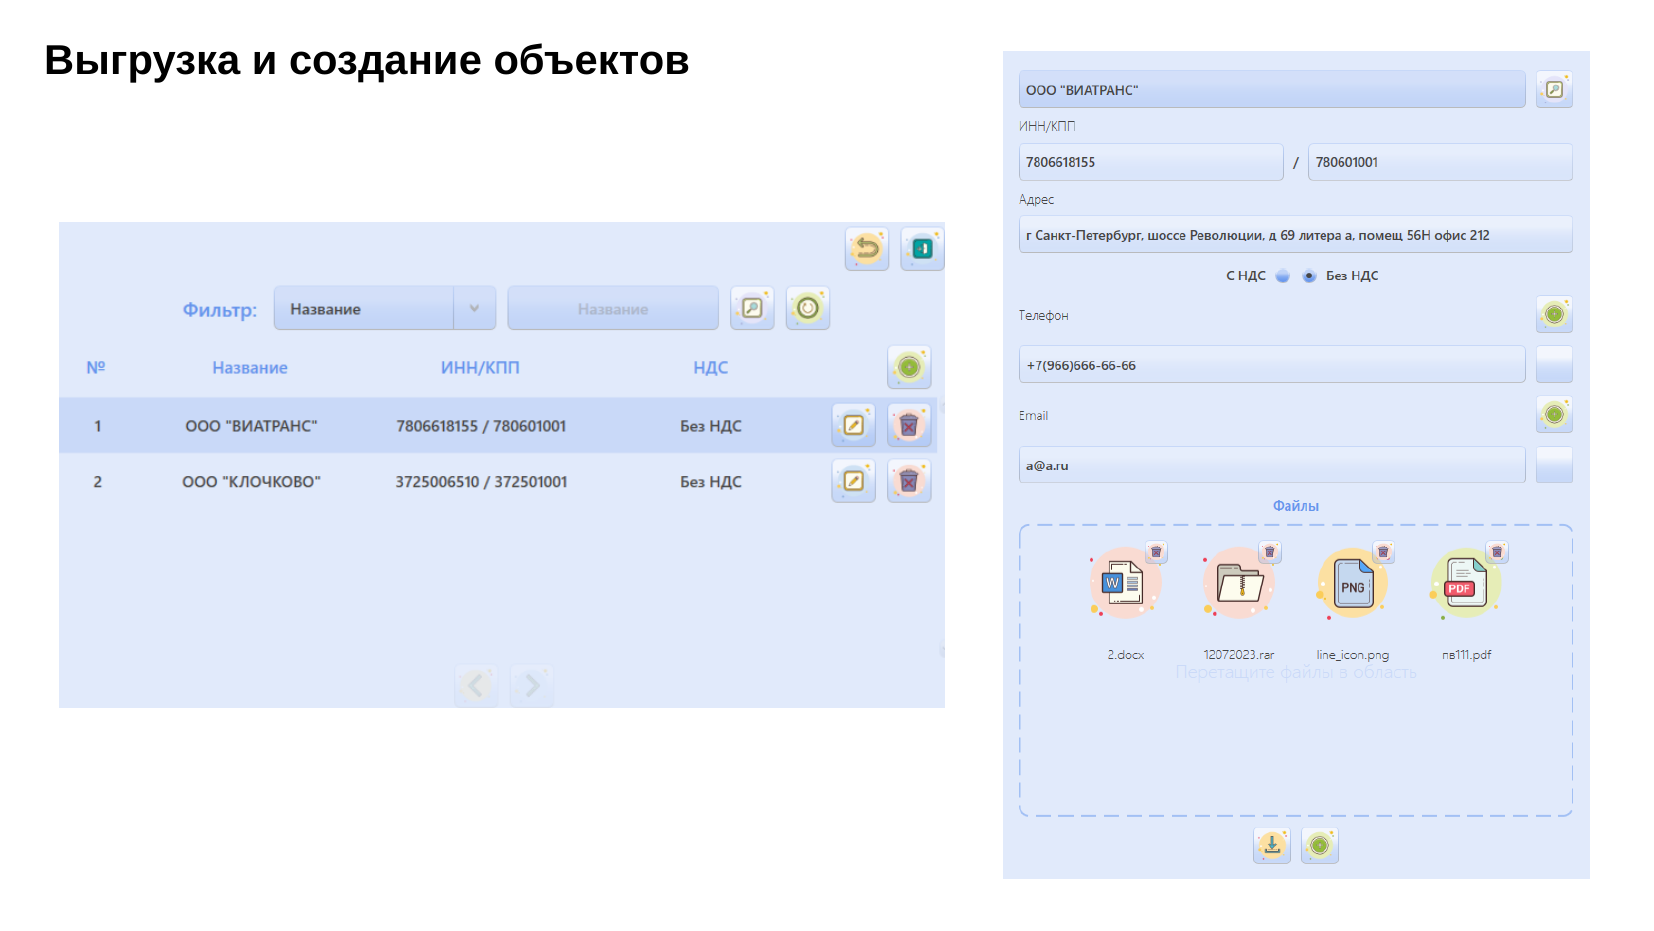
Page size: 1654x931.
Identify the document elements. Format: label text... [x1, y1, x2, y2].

picture [1003, 51, 1590, 879]
picture [59, 222, 945, 708]
text_box Выгрузка и создание объектов [29, 29, 705, 91]
